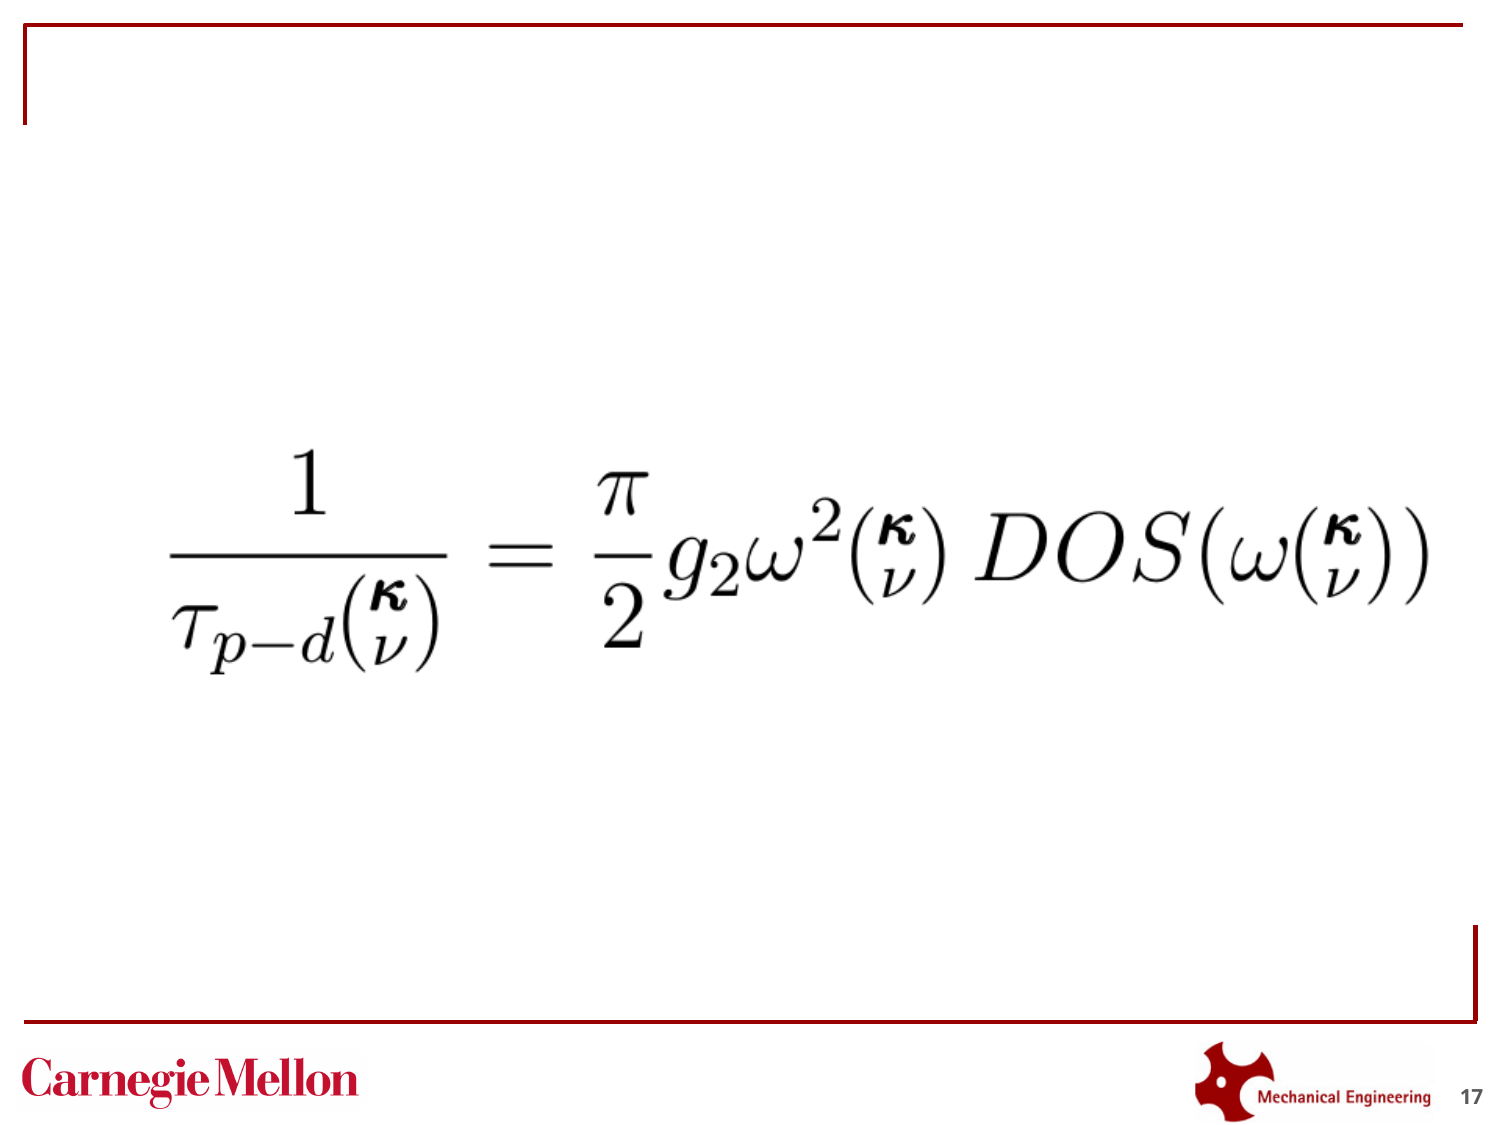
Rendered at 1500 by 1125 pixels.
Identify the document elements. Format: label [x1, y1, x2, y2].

picture [137, 414, 1438, 706]
picture [16, 1050, 366, 1110]
picture [1192, 1034, 1438, 1125]
